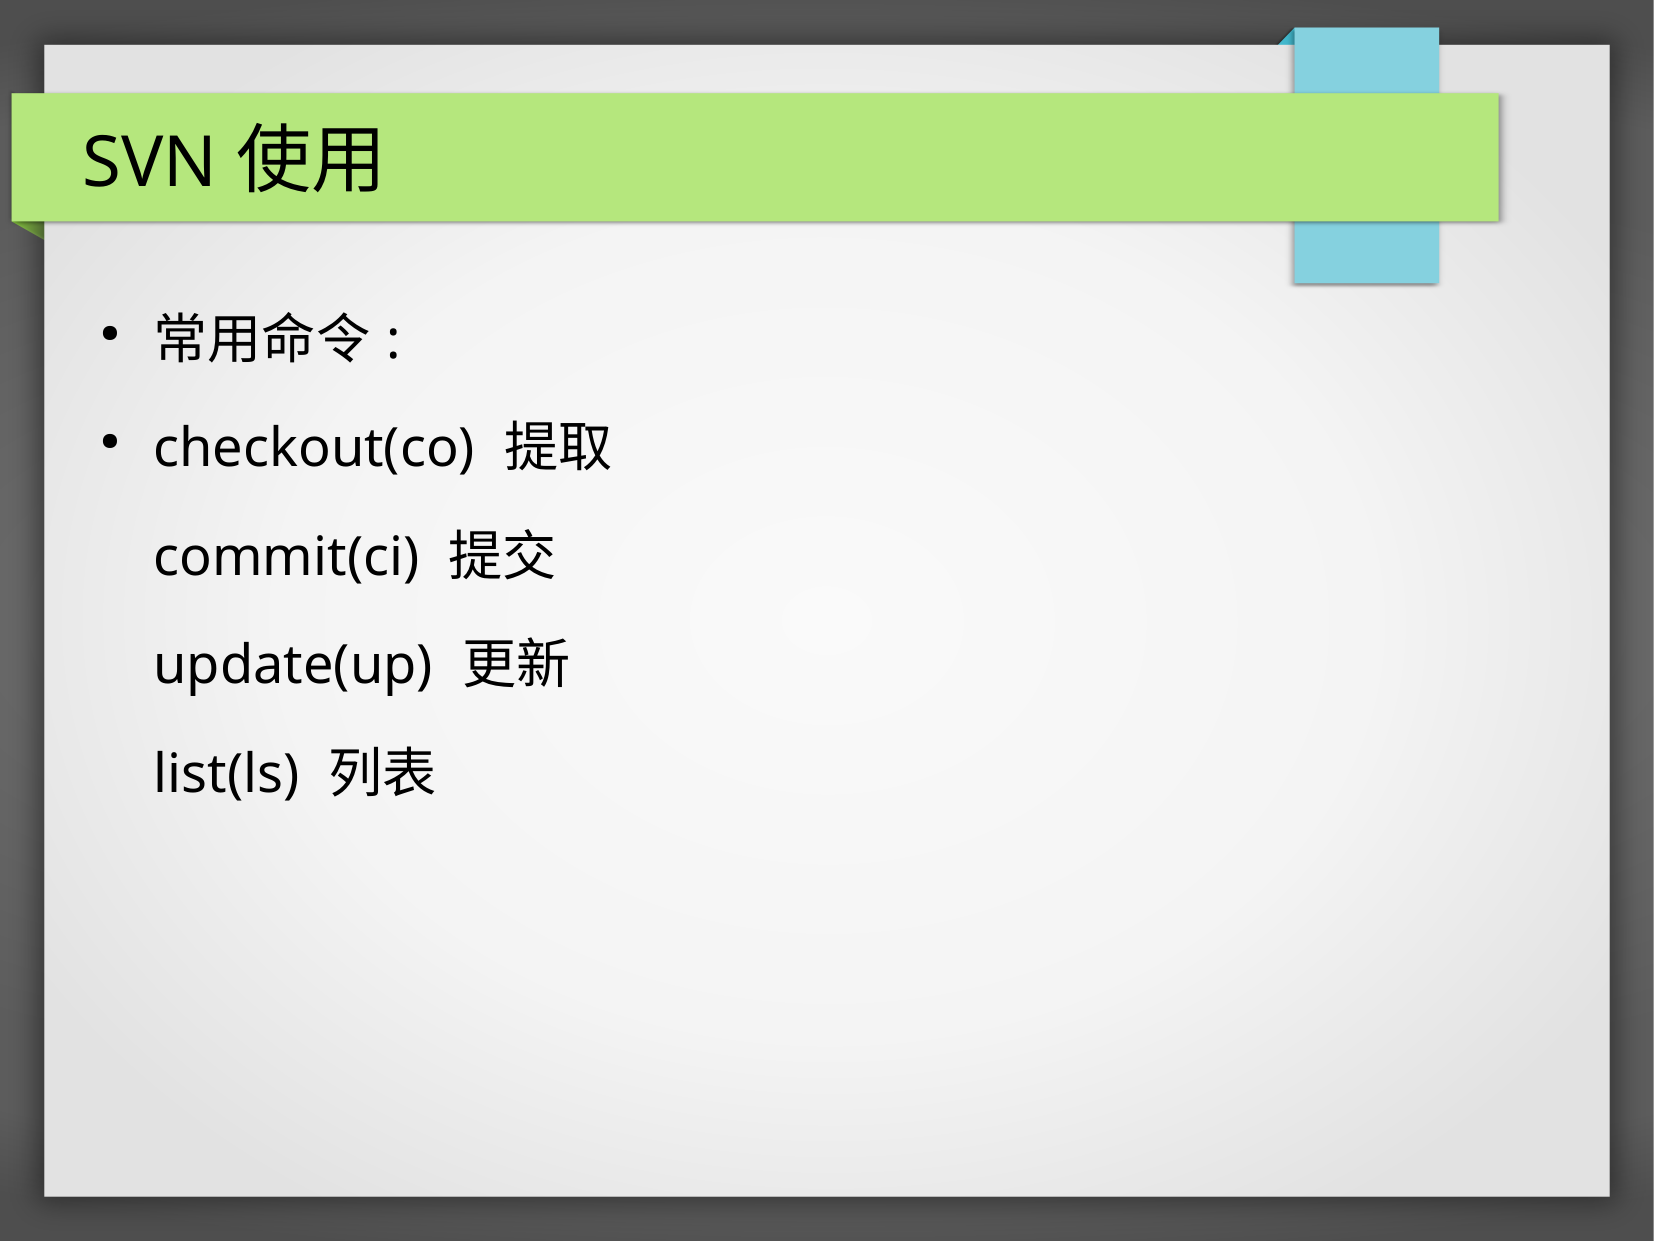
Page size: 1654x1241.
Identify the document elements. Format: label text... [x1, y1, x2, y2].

list 常用命令: checkout(co) 提取 commit(ci) 提交 update(up) 更新 list(ls) 列表 [82, 295, 1571, 1015]
picture [0, 0, 1654, 1241]
title SVN使用 [82, 94, 1264, 213]
